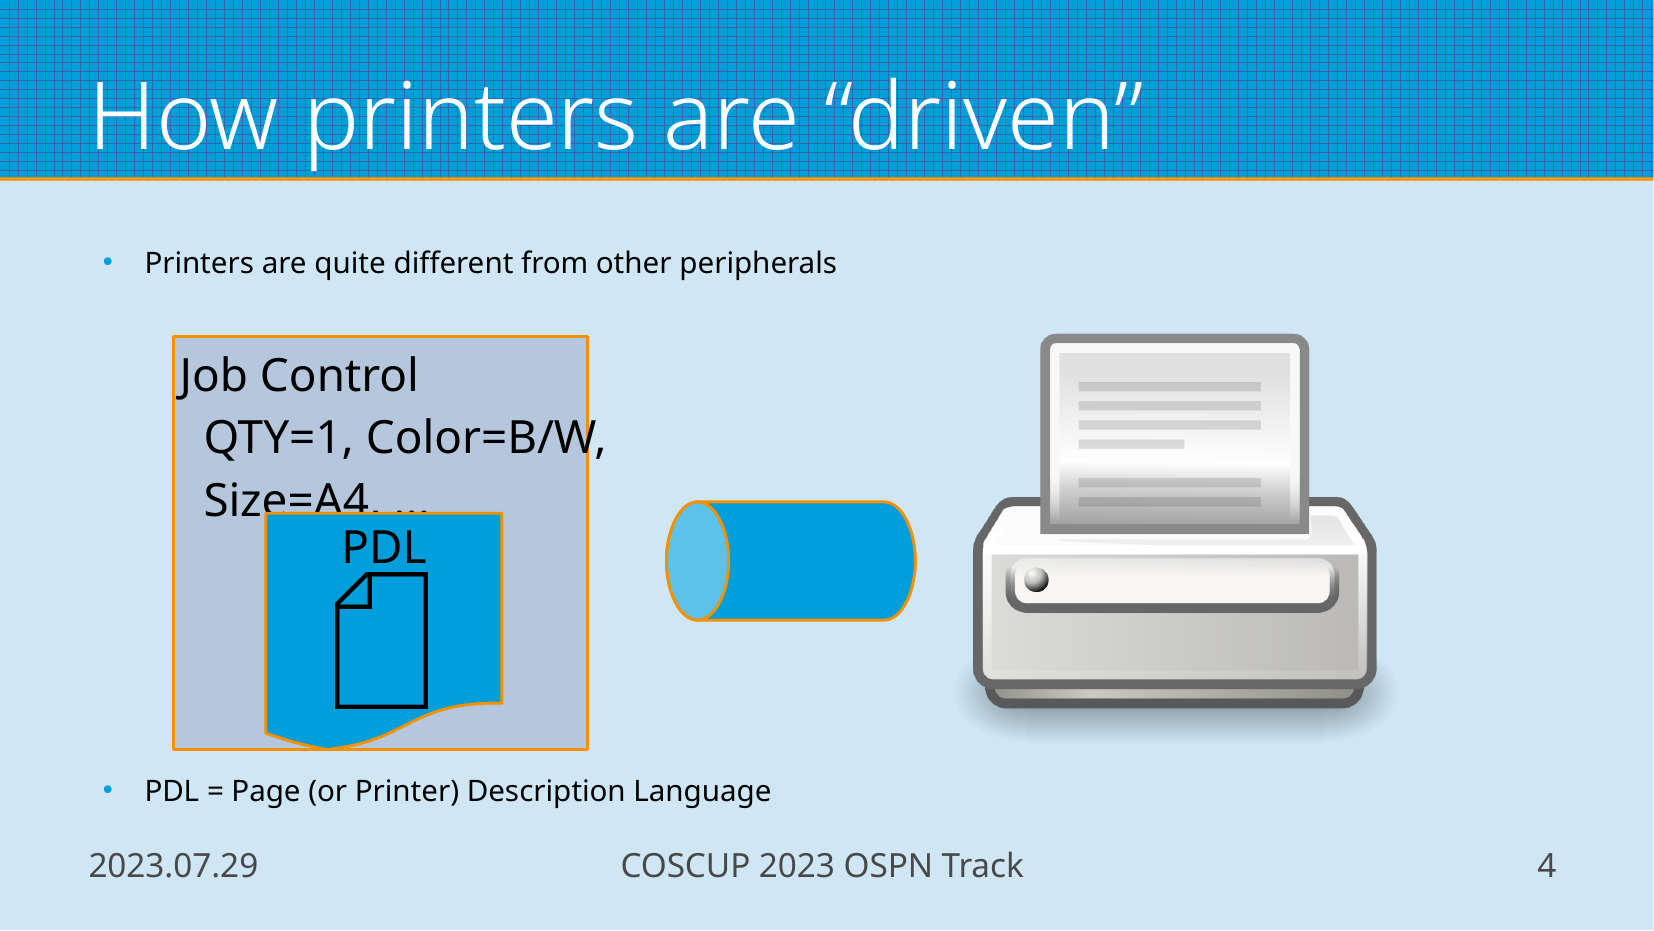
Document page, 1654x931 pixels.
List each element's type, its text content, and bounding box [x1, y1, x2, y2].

title How printers are “driven” [88, 14, 1565, 178]
picture [944, 295, 1405, 756]
picture [336, 573, 427, 708]
list Printers are quite different from other peripherals PDL = Page (or Printer) Description Language [88, 236, 1565, 813]
text_box PDL [265, 513, 502, 750]
text_box Job Control QTY=1, Color=B/W, Size=A4, ... [173, 336, 588, 750]
text_box [699, 501, 916, 621]
